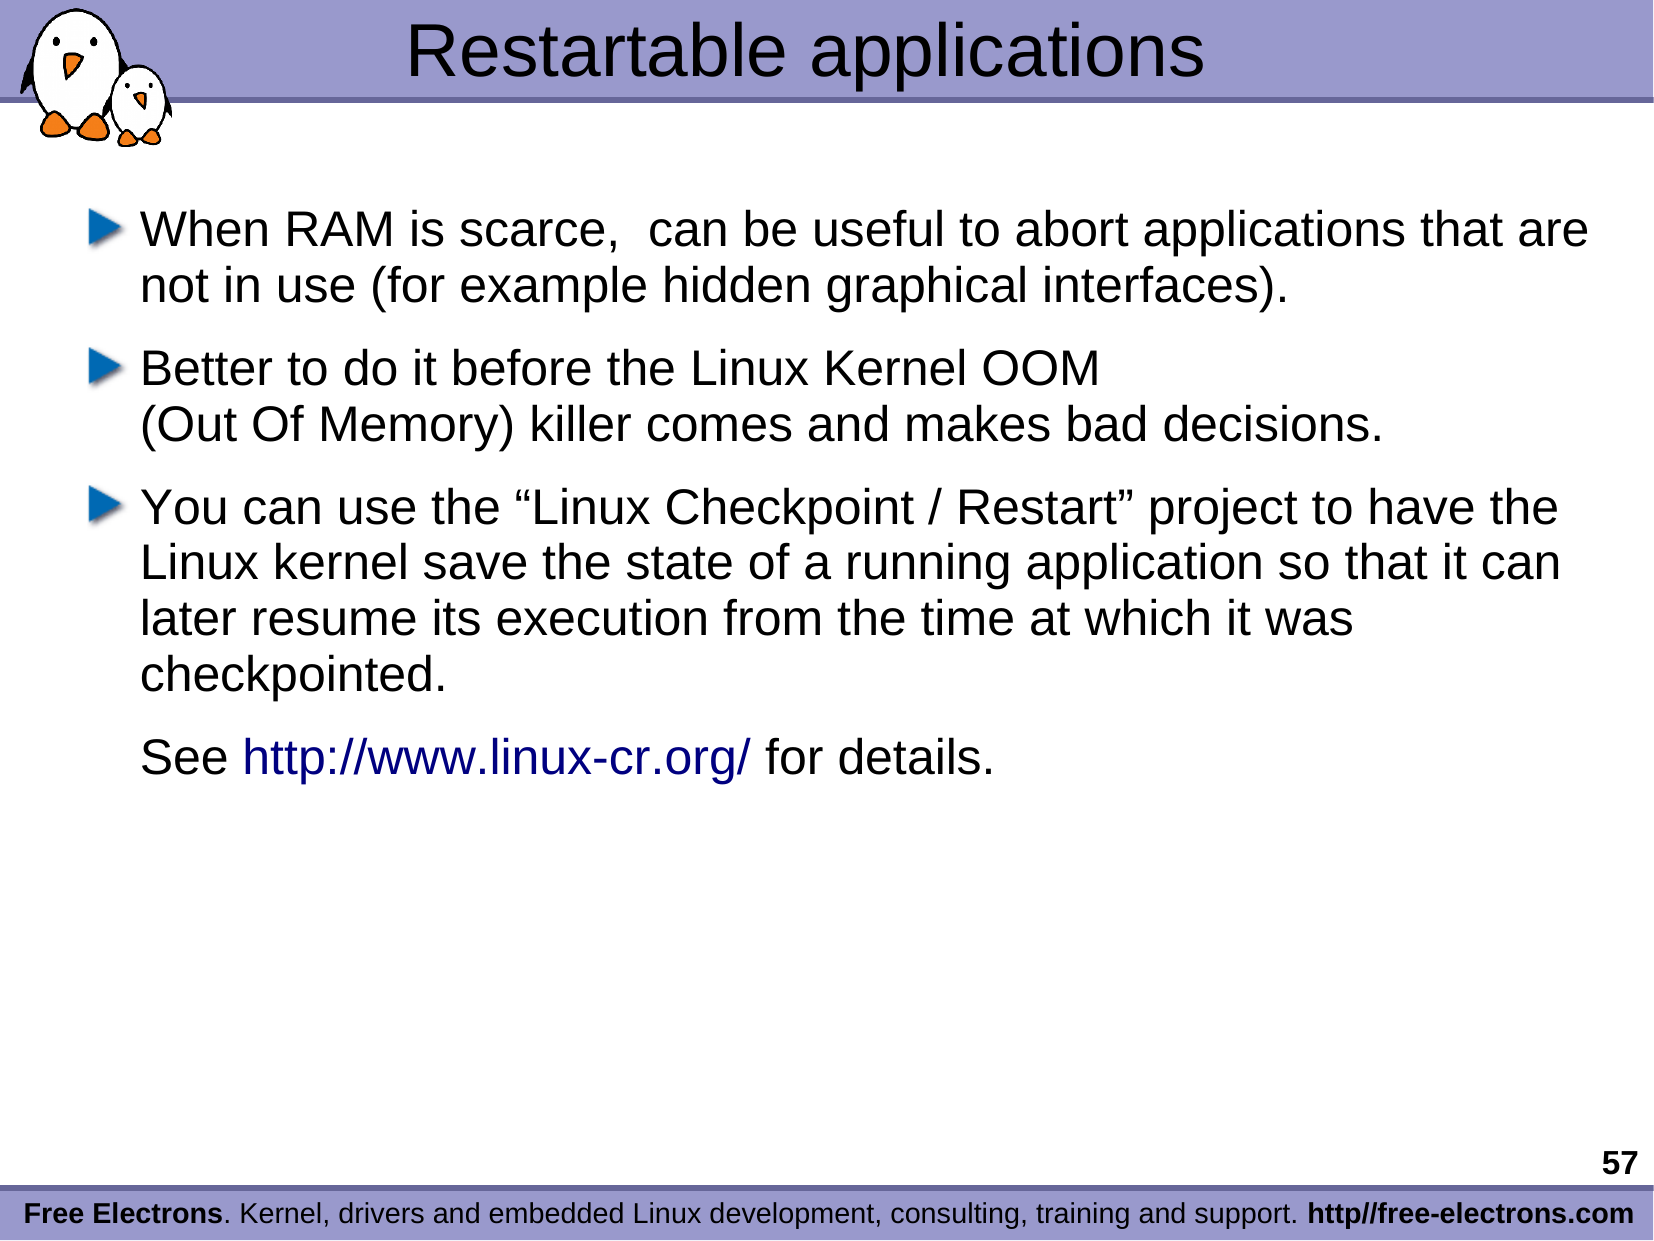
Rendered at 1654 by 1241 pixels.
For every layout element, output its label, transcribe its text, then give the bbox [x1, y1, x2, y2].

list When RAM is scarce, can be useful to abort applications that are not in use (for example hidden graphical interfaces). Better to do it before the Linux Kernel OOM (Out Of Memory) killer comes and makes bad decisions. You can use the “Linux Checkpoint / Restart” project to have the Linux kernel save the state of a running application so that it can later resume its execution from the time at which it was checkpointed. See http://www.linux-cr.org/ for details. [68, 201, 1592, 1118]
title Restartable applications [60, 0, 1551, 100]
picture [20, 8, 172, 147]
